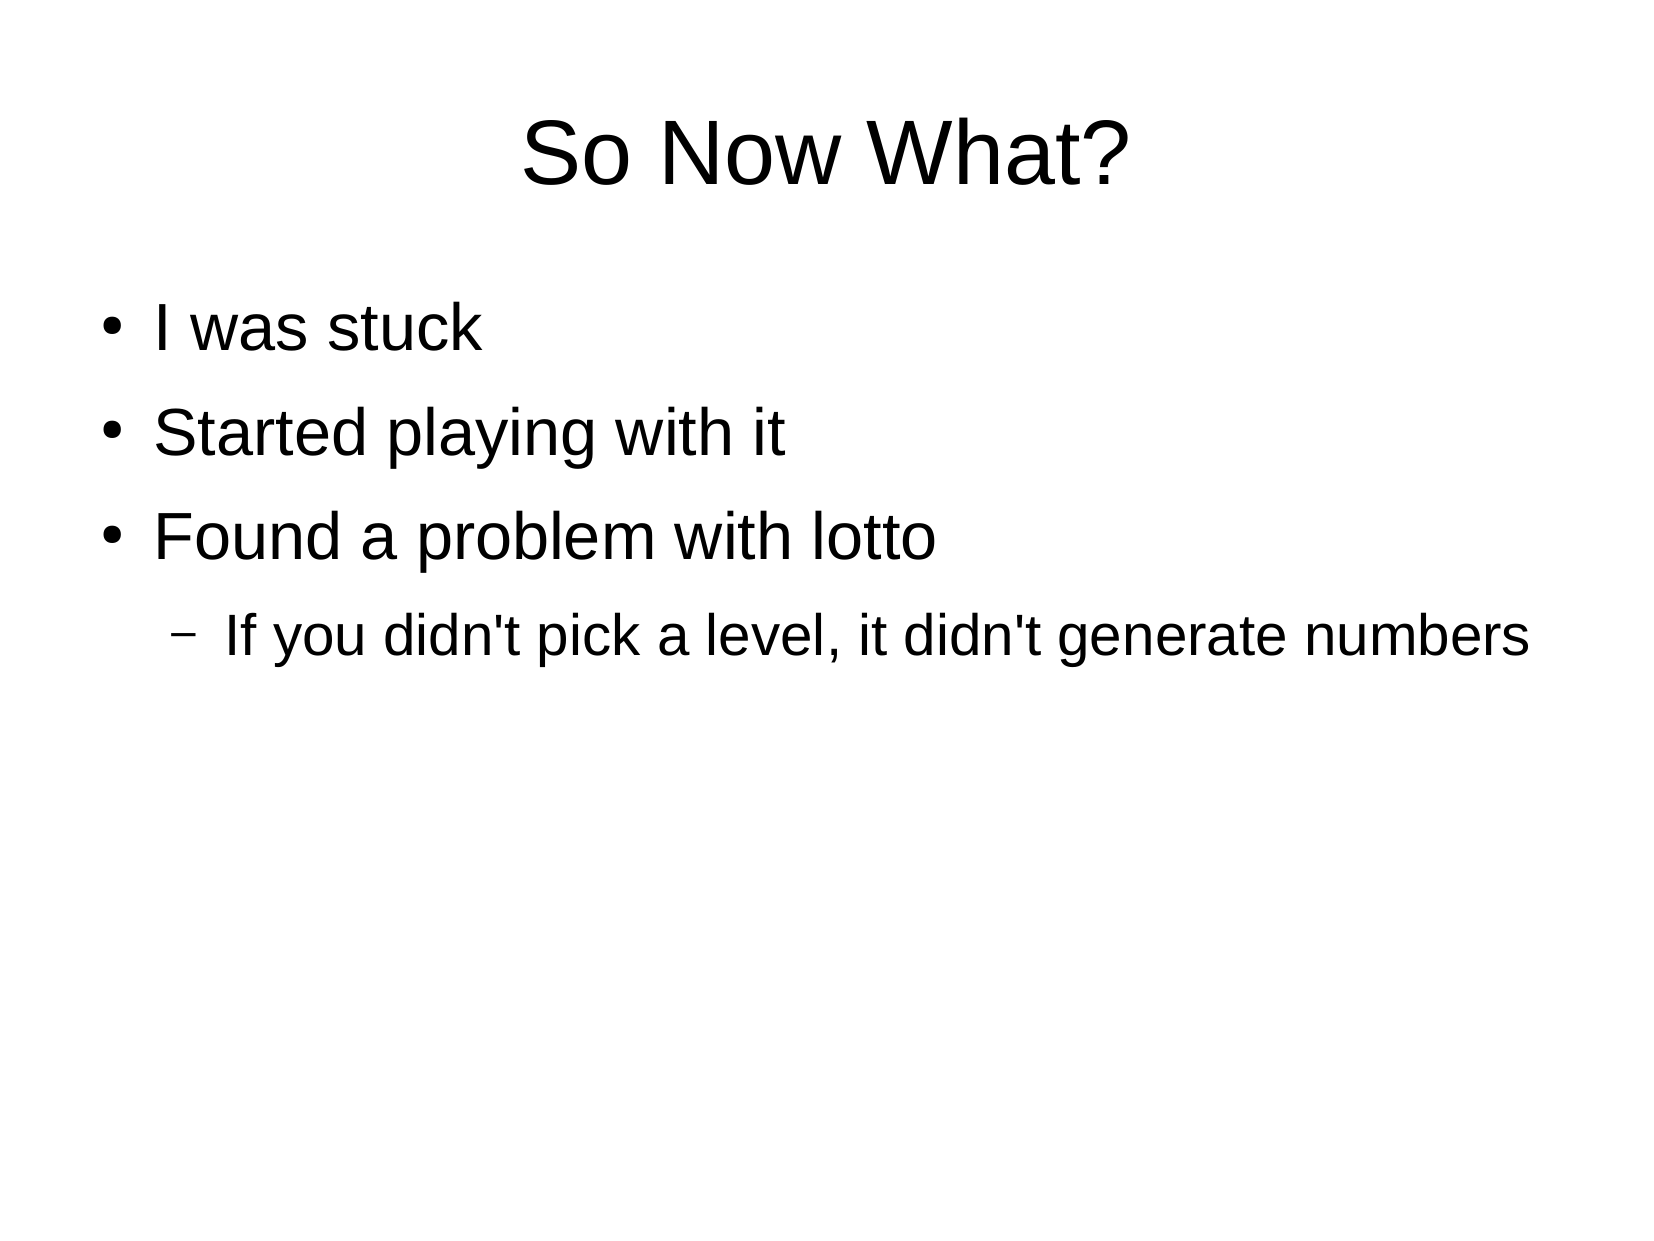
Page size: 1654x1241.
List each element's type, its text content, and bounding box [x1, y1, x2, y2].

list I was stuck Started playing with it Found a problem with lotto If you didn't pick a level, it didn't generate numbers [82, 290, 1571, 1010]
title So Now What? [82, 49, 1571, 257]
